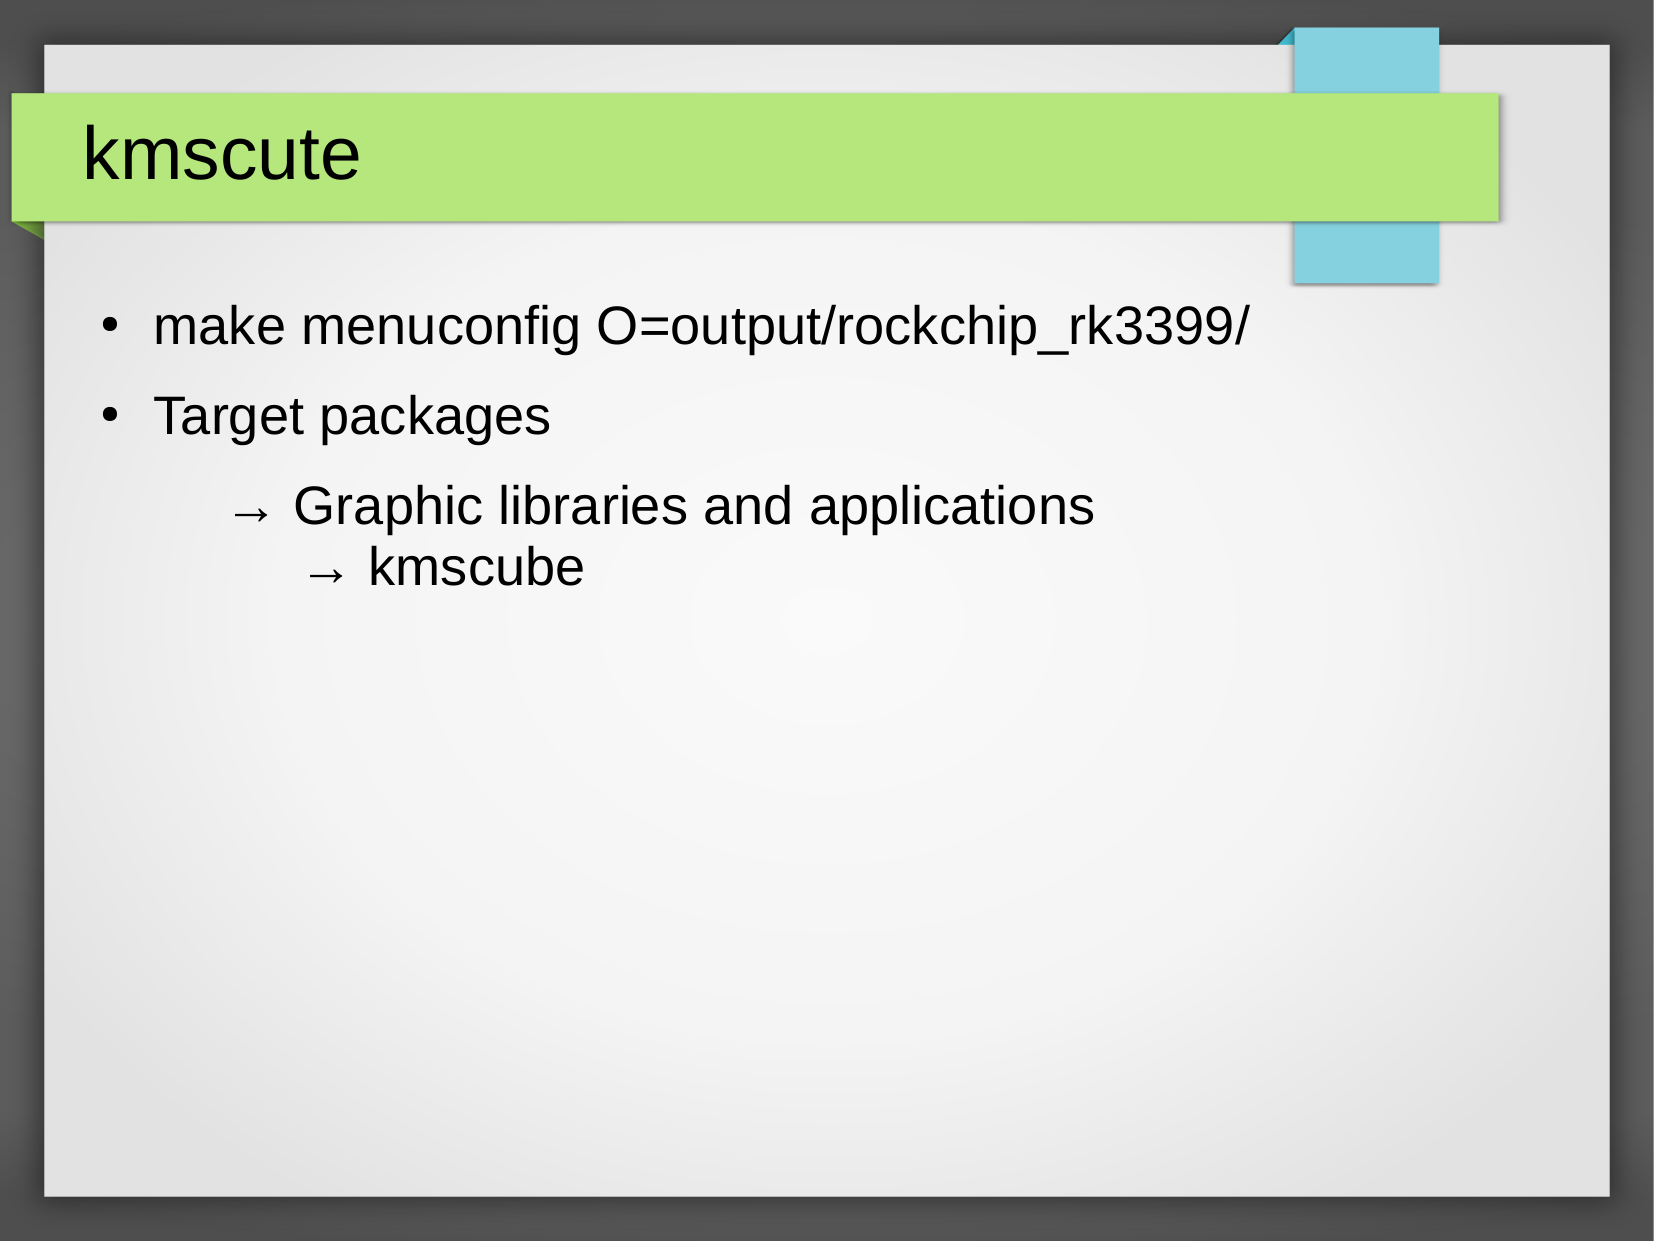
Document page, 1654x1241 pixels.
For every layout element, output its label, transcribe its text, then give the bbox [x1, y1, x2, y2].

picture [0, 0, 1654, 1241]
title kmscute [82, 94, 1264, 213]
list make menuconfig O=output/rockchip_rk3399/ Target packages → Graphic libraries and applications → kmscube [82, 295, 1571, 1015]
